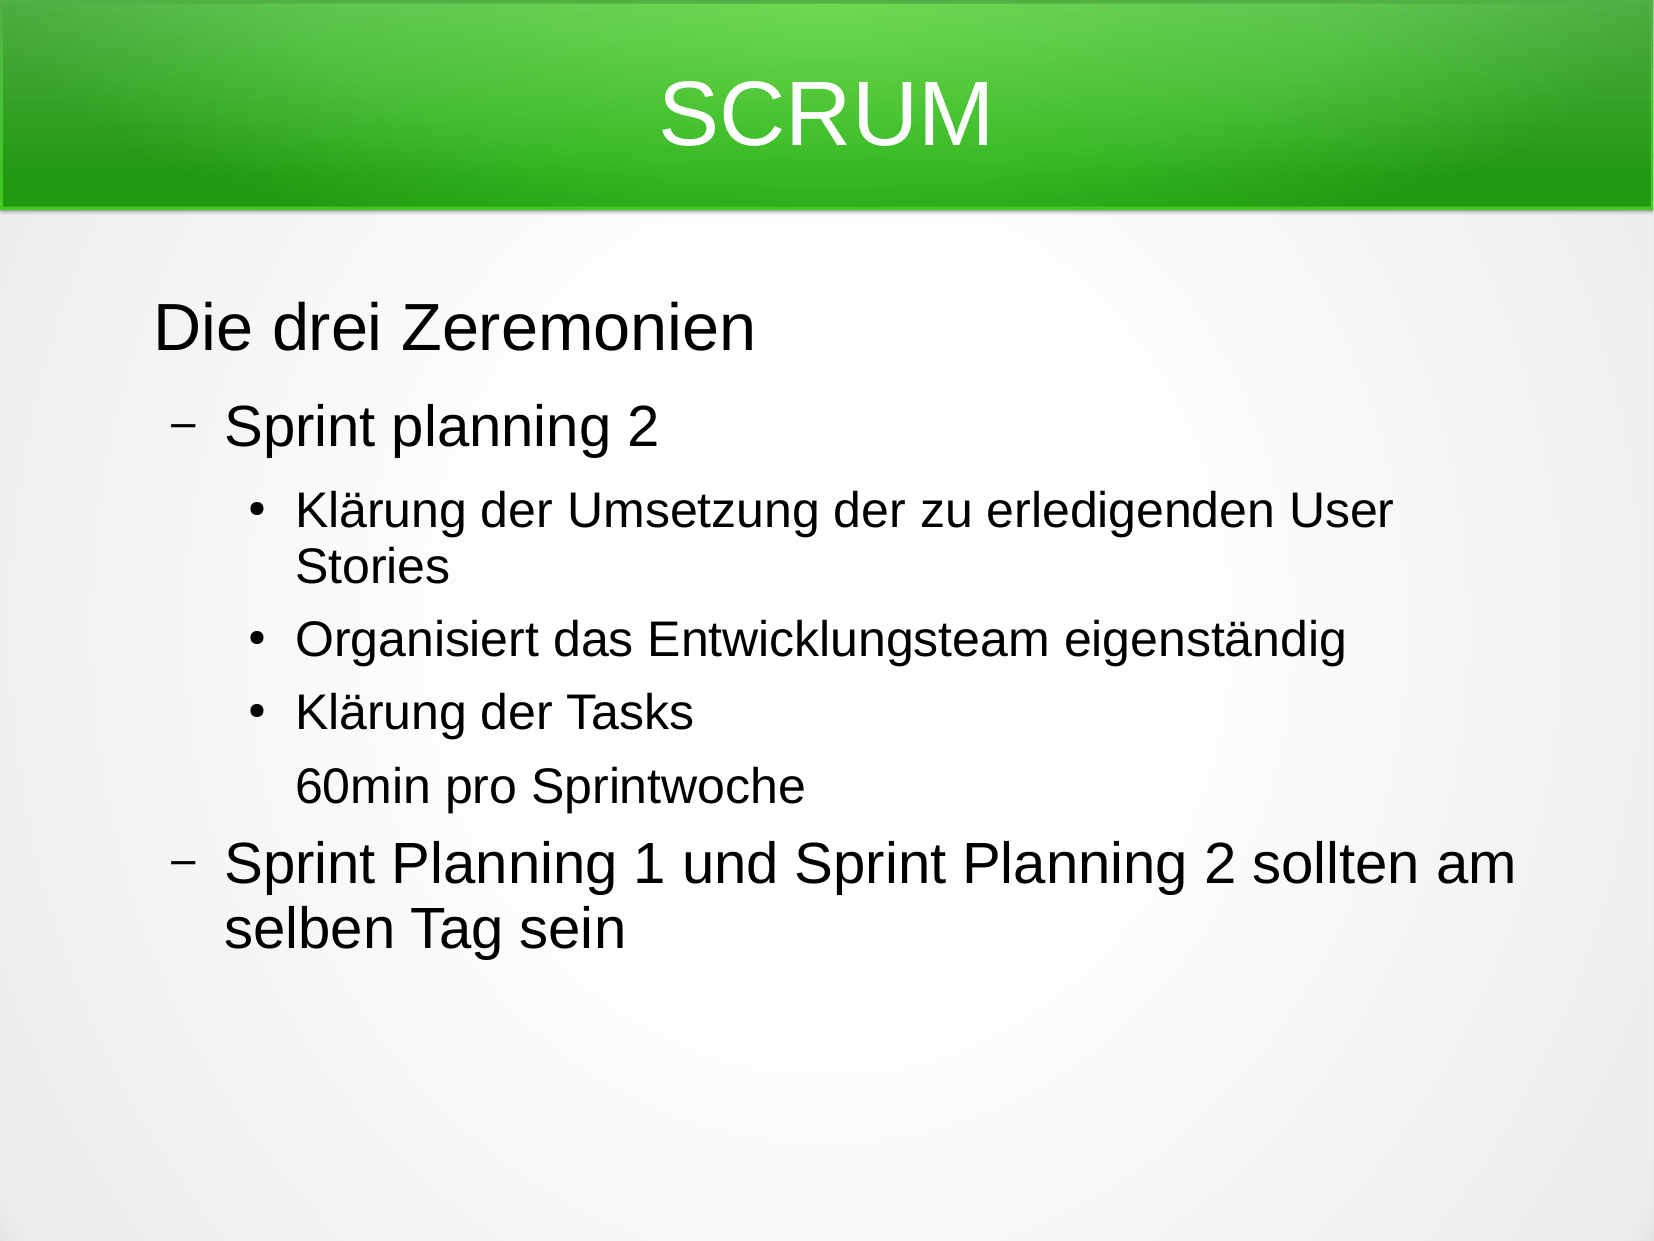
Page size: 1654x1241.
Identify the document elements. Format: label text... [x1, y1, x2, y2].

title SCRUM [82, 49, 1571, 179]
list Die drei Zeremonien Sprint planning 2 Klärung der Umsetzung der zu erledigenden User Stories Organisiert das Entwicklungsteam eigenständig Klärung der Tasks 60min pro Sprintwoche Sprint Planning 1 und Sprint Planning 2 sollten am selben Tag sein [82, 290, 1538, 1010]
